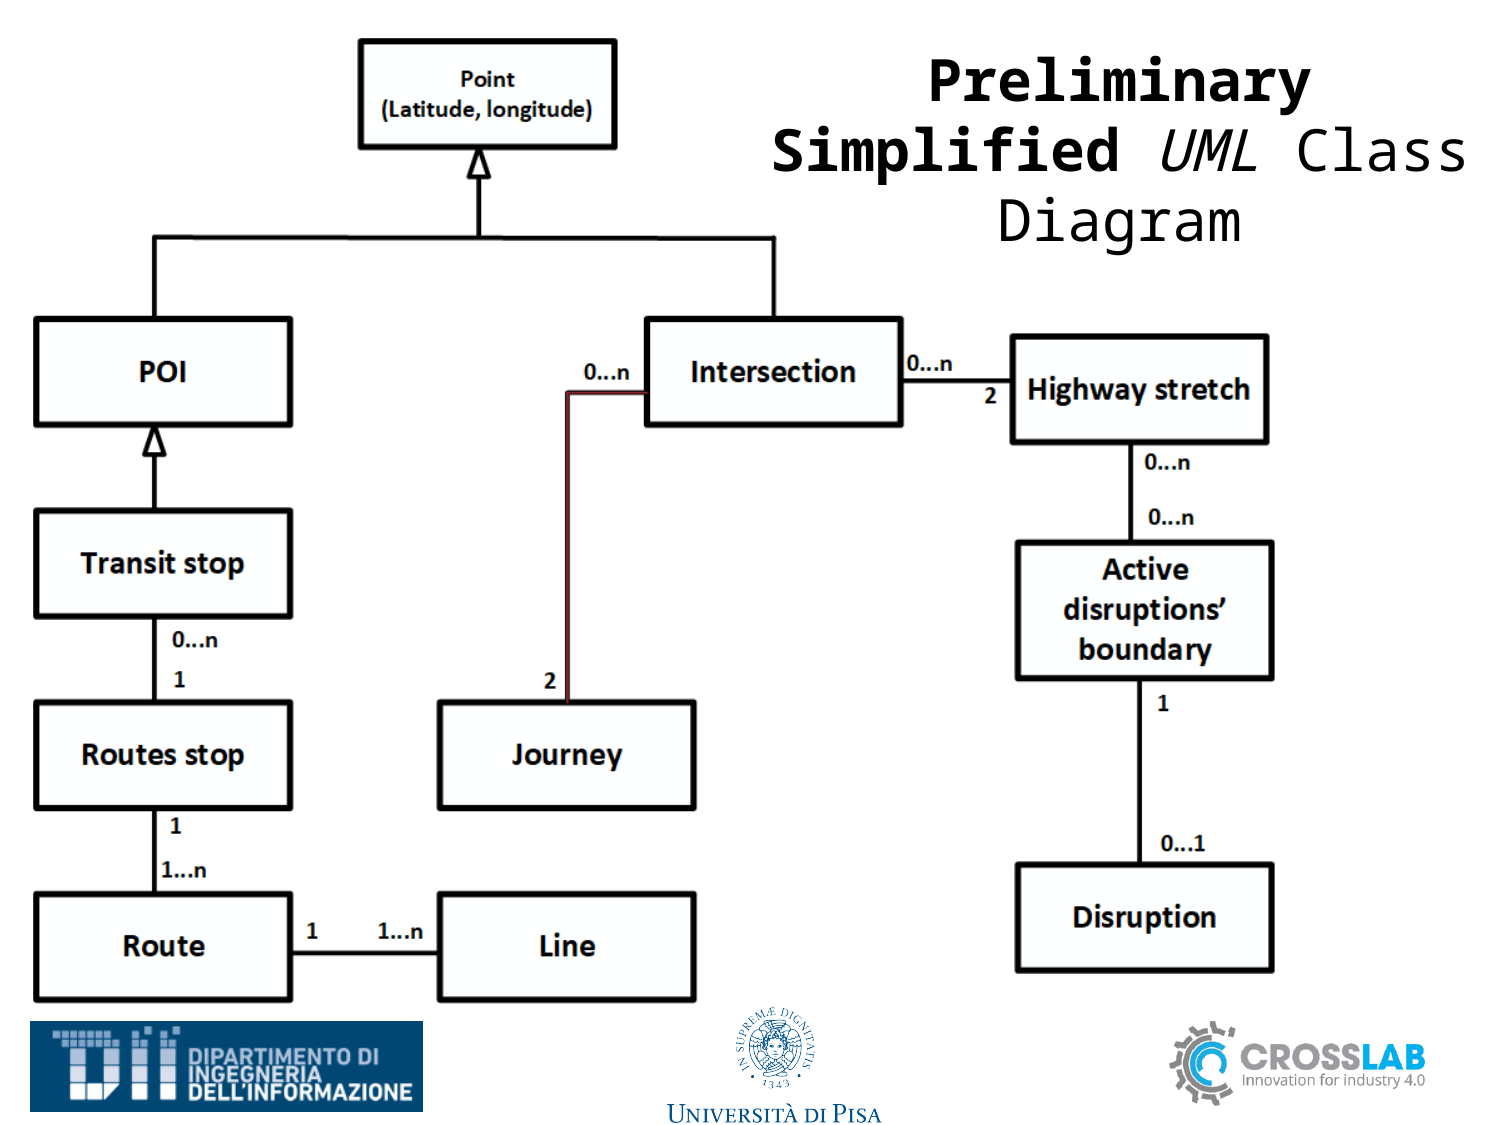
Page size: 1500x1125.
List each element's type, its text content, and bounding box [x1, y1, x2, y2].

title Preliminary Simplified UML Class Diagram [750, 0, 1491, 299]
picture [1169, 1021, 1425, 1106]
picture [32, 37, 1276, 1004]
picture [30, 1021, 423, 1112]
picture [667, 1007, 882, 1123]
